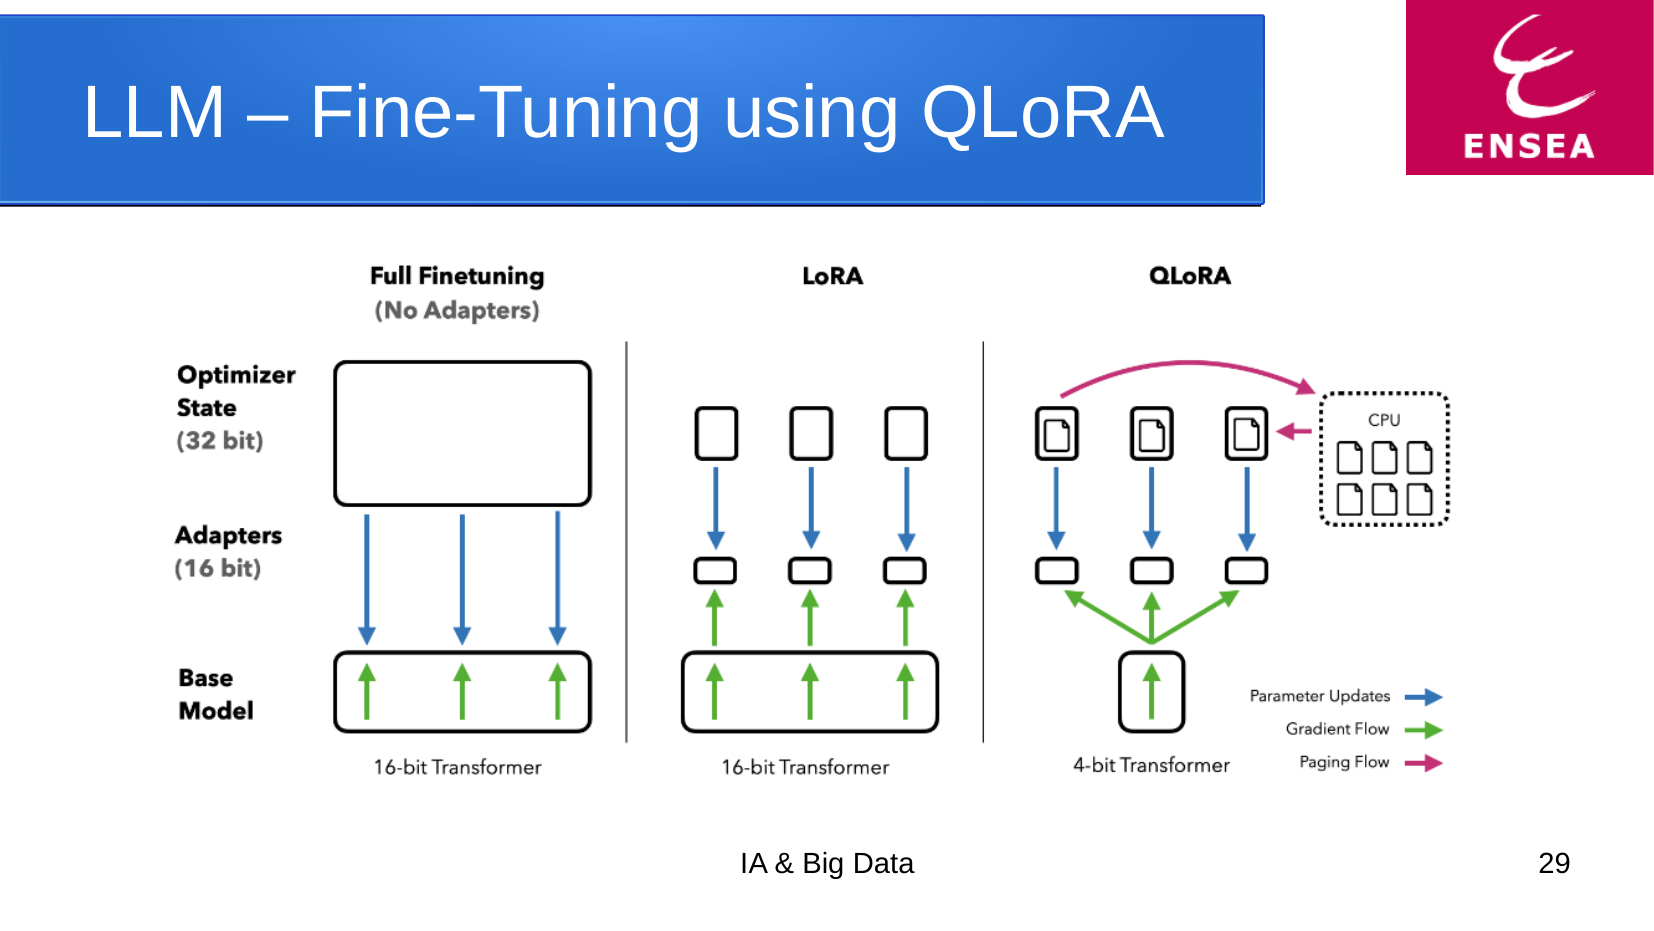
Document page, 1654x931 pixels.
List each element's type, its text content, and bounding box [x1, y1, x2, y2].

picture [1406, 0, 1654, 175]
title LLM – Fine-Tuning using QLoRA [82, 35, 1235, 189]
picture [131, 247, 1477, 792]
